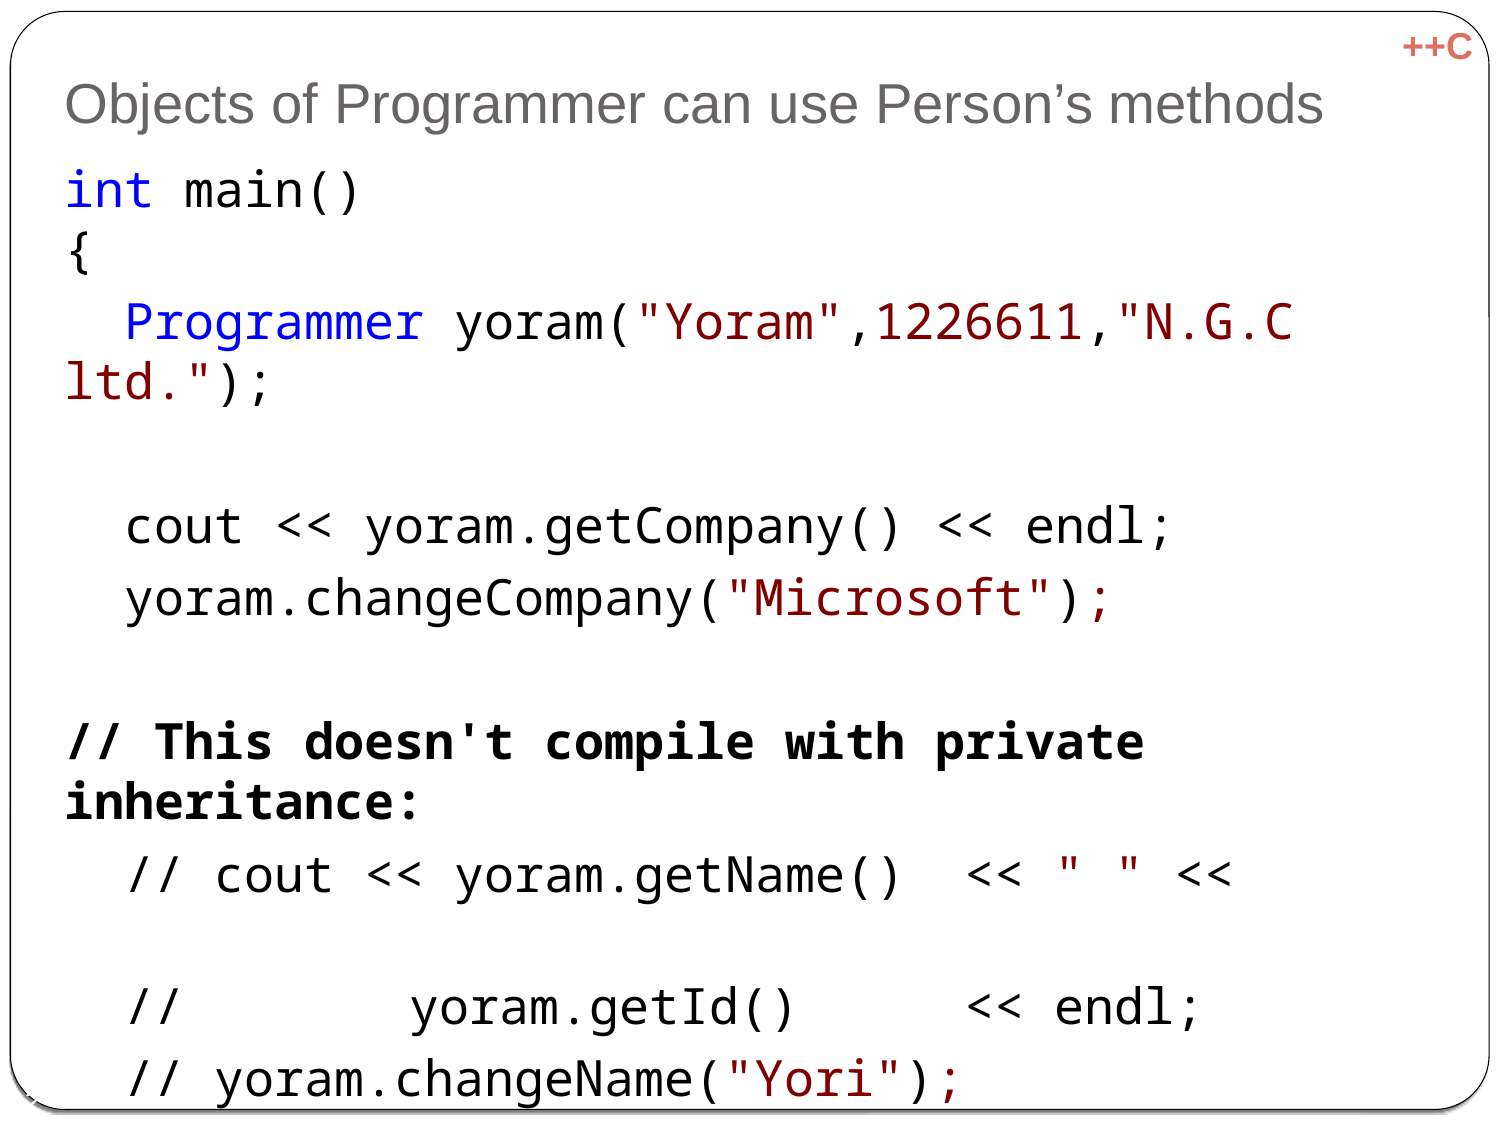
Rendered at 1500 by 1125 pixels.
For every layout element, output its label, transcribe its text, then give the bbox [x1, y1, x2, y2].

slide_number <number> [0, 1074, 50, 1125]
title Objects of Programmer can use Person’s methods [50, 45, 1450, 149]
list int main() { Programmer yoram("Yoram",1226611,"N.G.C ltd."); cout << yoram.getCompany() << endl; yoram.changeCompany("Microsoft"); // This doesn't compile with private inheritance: // cout << yoram.getName() << " " << // yoram.getId() << endl; // yoram.changeName("Yori"); // yoram.changeId(2266110); // yoram.Person::changeId(2266110); } [50, 149, 1450, 1088]
